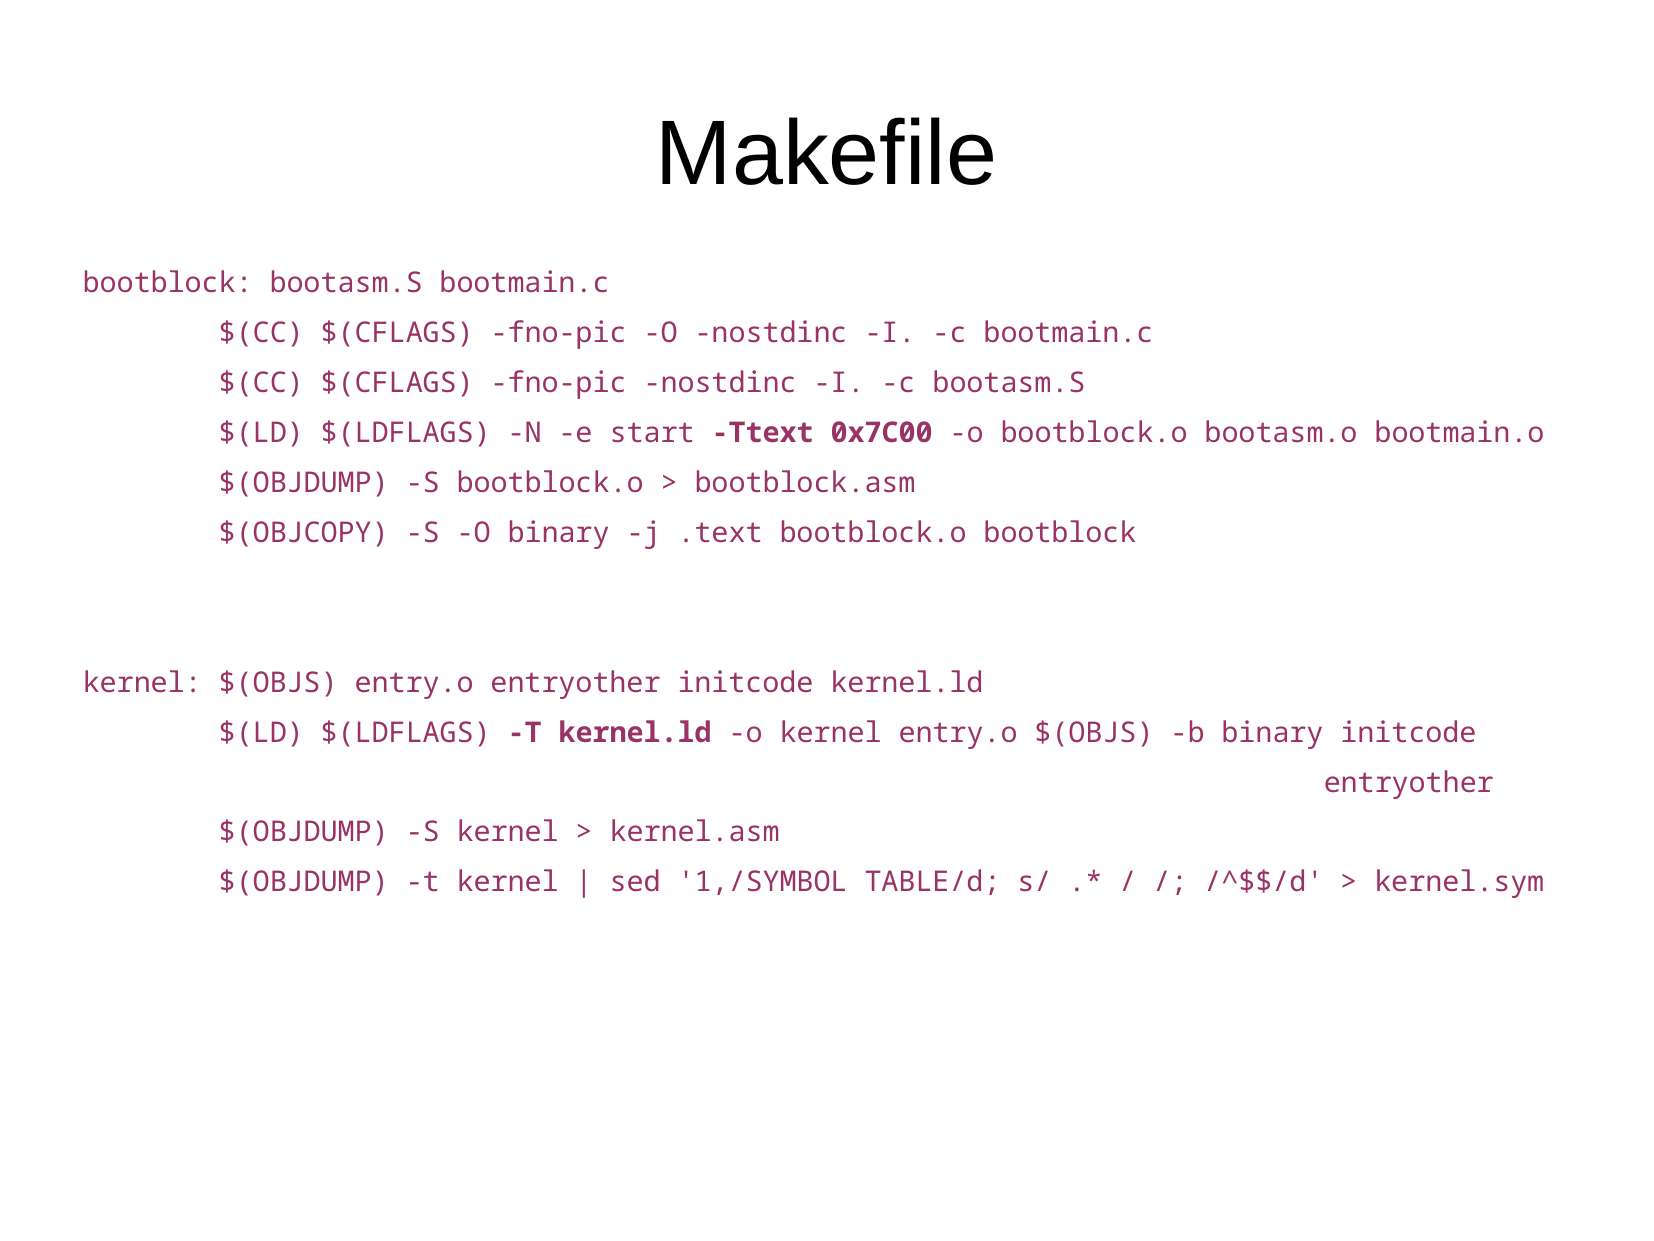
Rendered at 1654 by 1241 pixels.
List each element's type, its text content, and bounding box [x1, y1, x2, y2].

list bootblock: bootasm.S bootmain.c $(CC) $(CFLAGS) -fno-pic -O -nostdinc -I. -c bootmain.c $(CC) $(CFLAGS) -fno-pic -nostdinc -I. -c bootasm.S $(LD) $(LDFLAGS) -N -e start -Ttext 0x7C00 -o bootblock.o bootasm.o bootmain.o $(OBJDUMP) -S bootblock.o > bootblock.asm $(OBJCOPY) -S -O binary -j .text bootblock.o bootblock kernel: $(OBJS) entry.o entryother initcode kernel.ld $(LD) $(LDFLAGS) -T kernel.ld -o kernel entry.o $(OBJS) -b binary initcode entryother $(OBJDUMP) -S kernel > kernel.asm $(OBJDUMP) -t kernel | sed '1,/SYMBOL TABLE/d; s/ .* / /; /^$$/d' > kernel.sym [82, 262, 1571, 1163]
title Makefile [82, 49, 1571, 257]
